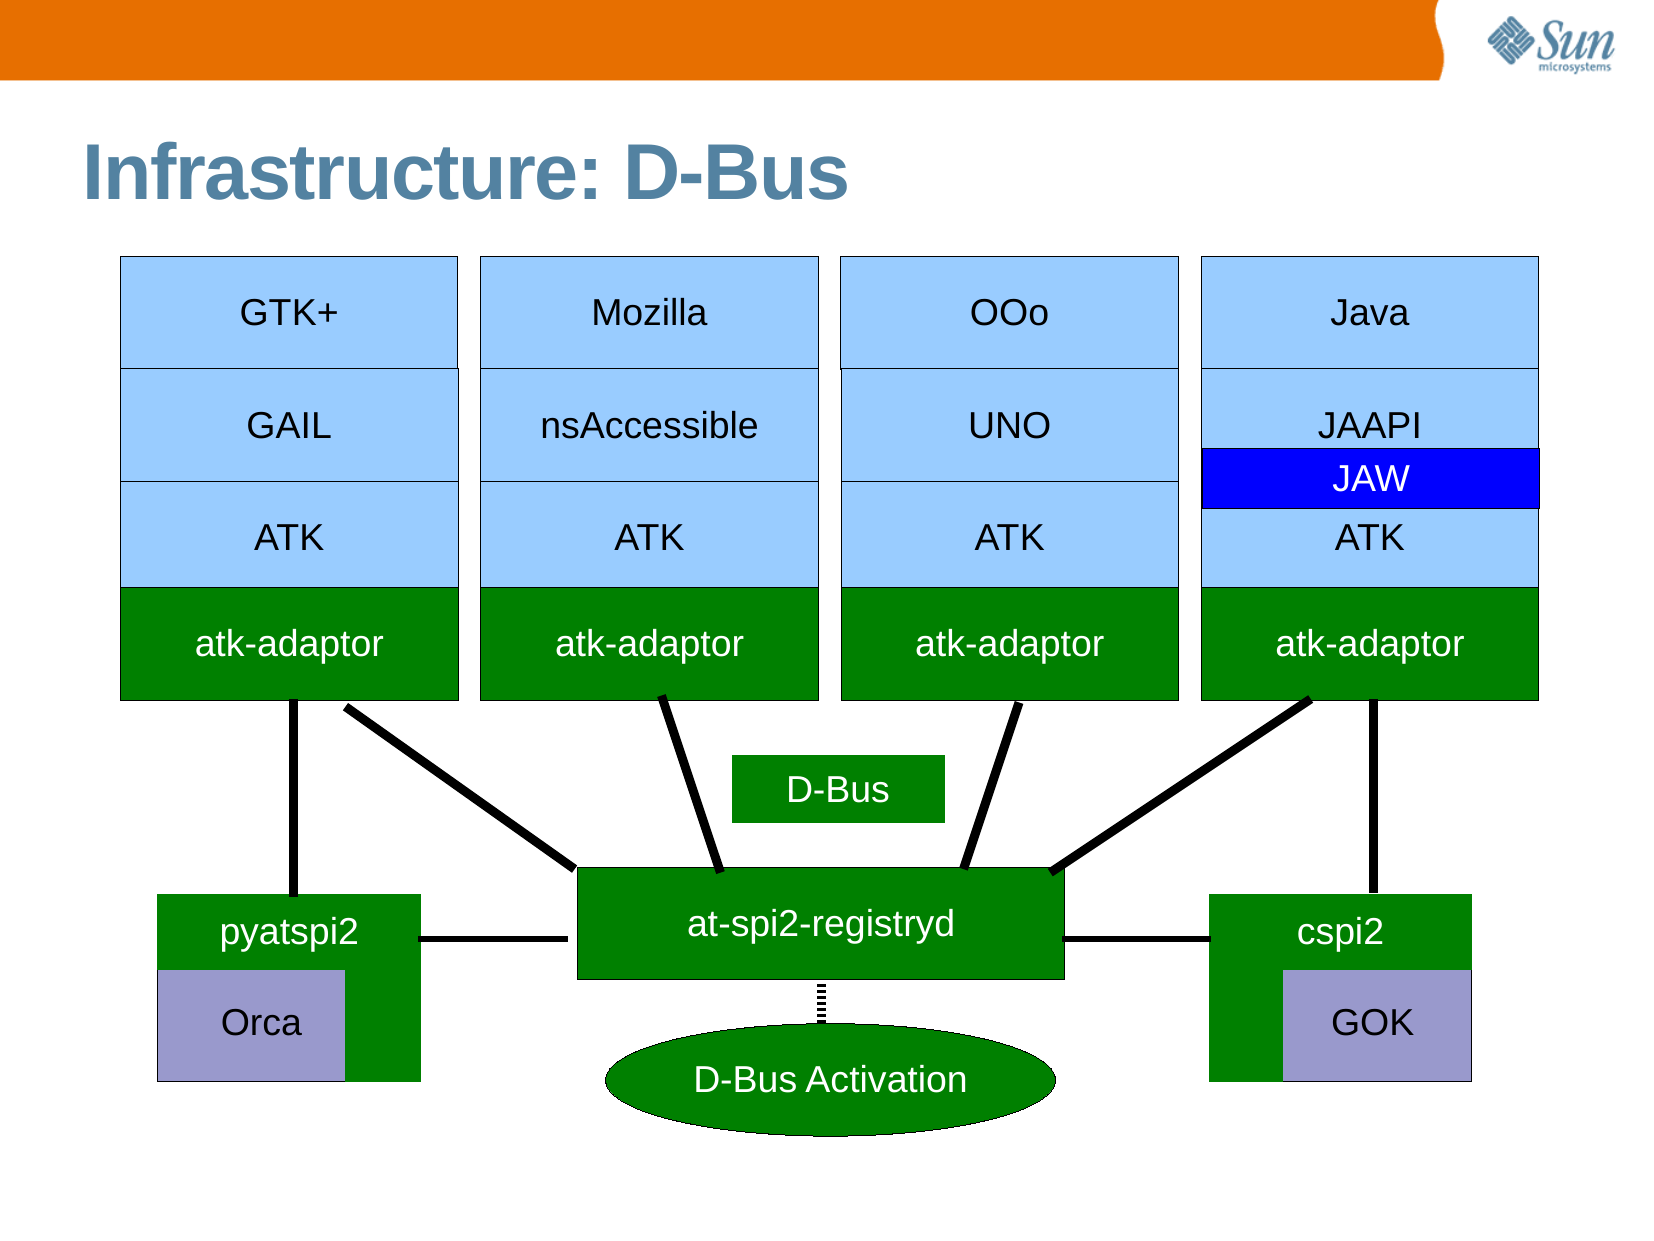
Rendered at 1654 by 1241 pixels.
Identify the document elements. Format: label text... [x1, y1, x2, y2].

text_box pyatspi2 [157, 894, 421, 970]
picture [0, 0, 1654, 83]
text_box GTK+ [120, 256, 458, 368]
text_box GOK [1316, 994, 1430, 1052]
text_box D-Bus Activation [605, 1023, 1056, 1137]
text_box Java [1201, 256, 1539, 368]
text_box UNO [841, 368, 1179, 481]
text_box [157, 970, 421, 1082]
text_box atk-adaptor [120, 587, 459, 701]
text_box ATK [1201, 481, 1539, 587]
text_box atk-adaptor [480, 587, 819, 701]
title Infrastructure: D-Bus [82, 135, 1585, 236]
text_box nsAccessible [480, 368, 819, 481]
text_box GAIL [120, 368, 459, 481]
text_box ATK [841, 481, 1179, 587]
text_box JAW [1202, 448, 1540, 509]
text_box JAAPI [1201, 368, 1539, 481]
text_box atk-adaptor [841, 587, 1179, 701]
text_box OOo [840, 256, 1179, 370]
text_box ATK [120, 481, 459, 587]
text_box ATK [480, 481, 819, 587]
text_box Mozilla [480, 256, 819, 368]
text_box Orca [206, 994, 318, 1052]
text_box D-Bus [732, 755, 945, 823]
text_box cspi2 [1283, 894, 1472, 970]
text_box [1209, 894, 1472, 1082]
text_box atk-adaptor [1201, 587, 1539, 701]
text_box at-spi2-registryd [577, 867, 1065, 980]
